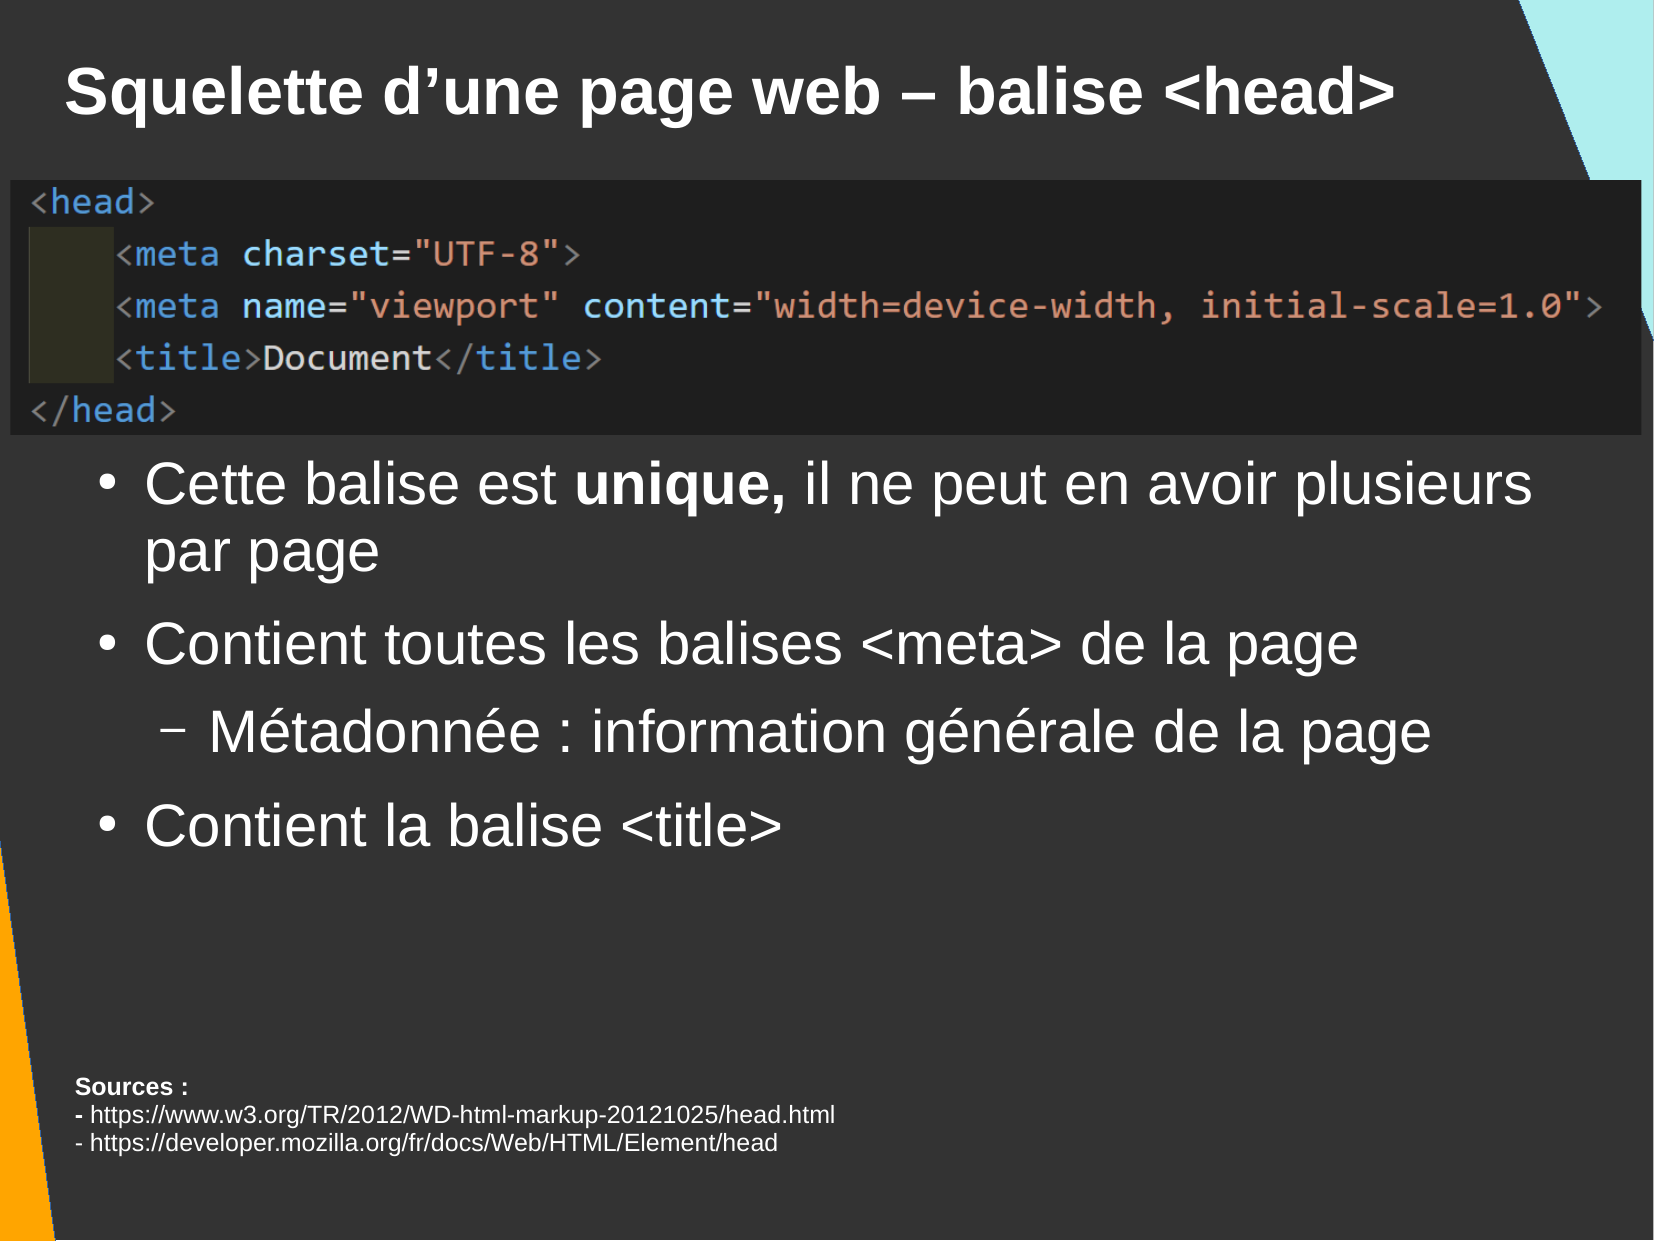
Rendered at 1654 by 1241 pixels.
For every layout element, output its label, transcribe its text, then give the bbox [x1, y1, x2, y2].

title Squelette d’une page web – balise <head> [64, 54, 1553, 167]
text_box [1518, 0, 1654, 341]
text_box [0, 840, 56, 1241]
list Cette balise est unique, il ne peut en avoir plusieurs par page Contient toutes les balises <meta> de la page Métadonnée : information générale de la page Contient la balise <title> [80, 450, 1635, 863]
picture [10, 180, 1642, 435]
text_box Sources : - https://www.w3.org/TR/2012/WD-html-markup-20121025/head.html - https://developer.mozilla.org/fr/docs/Web/HTML/Element/head [59, 1065, 1546, 1241]
